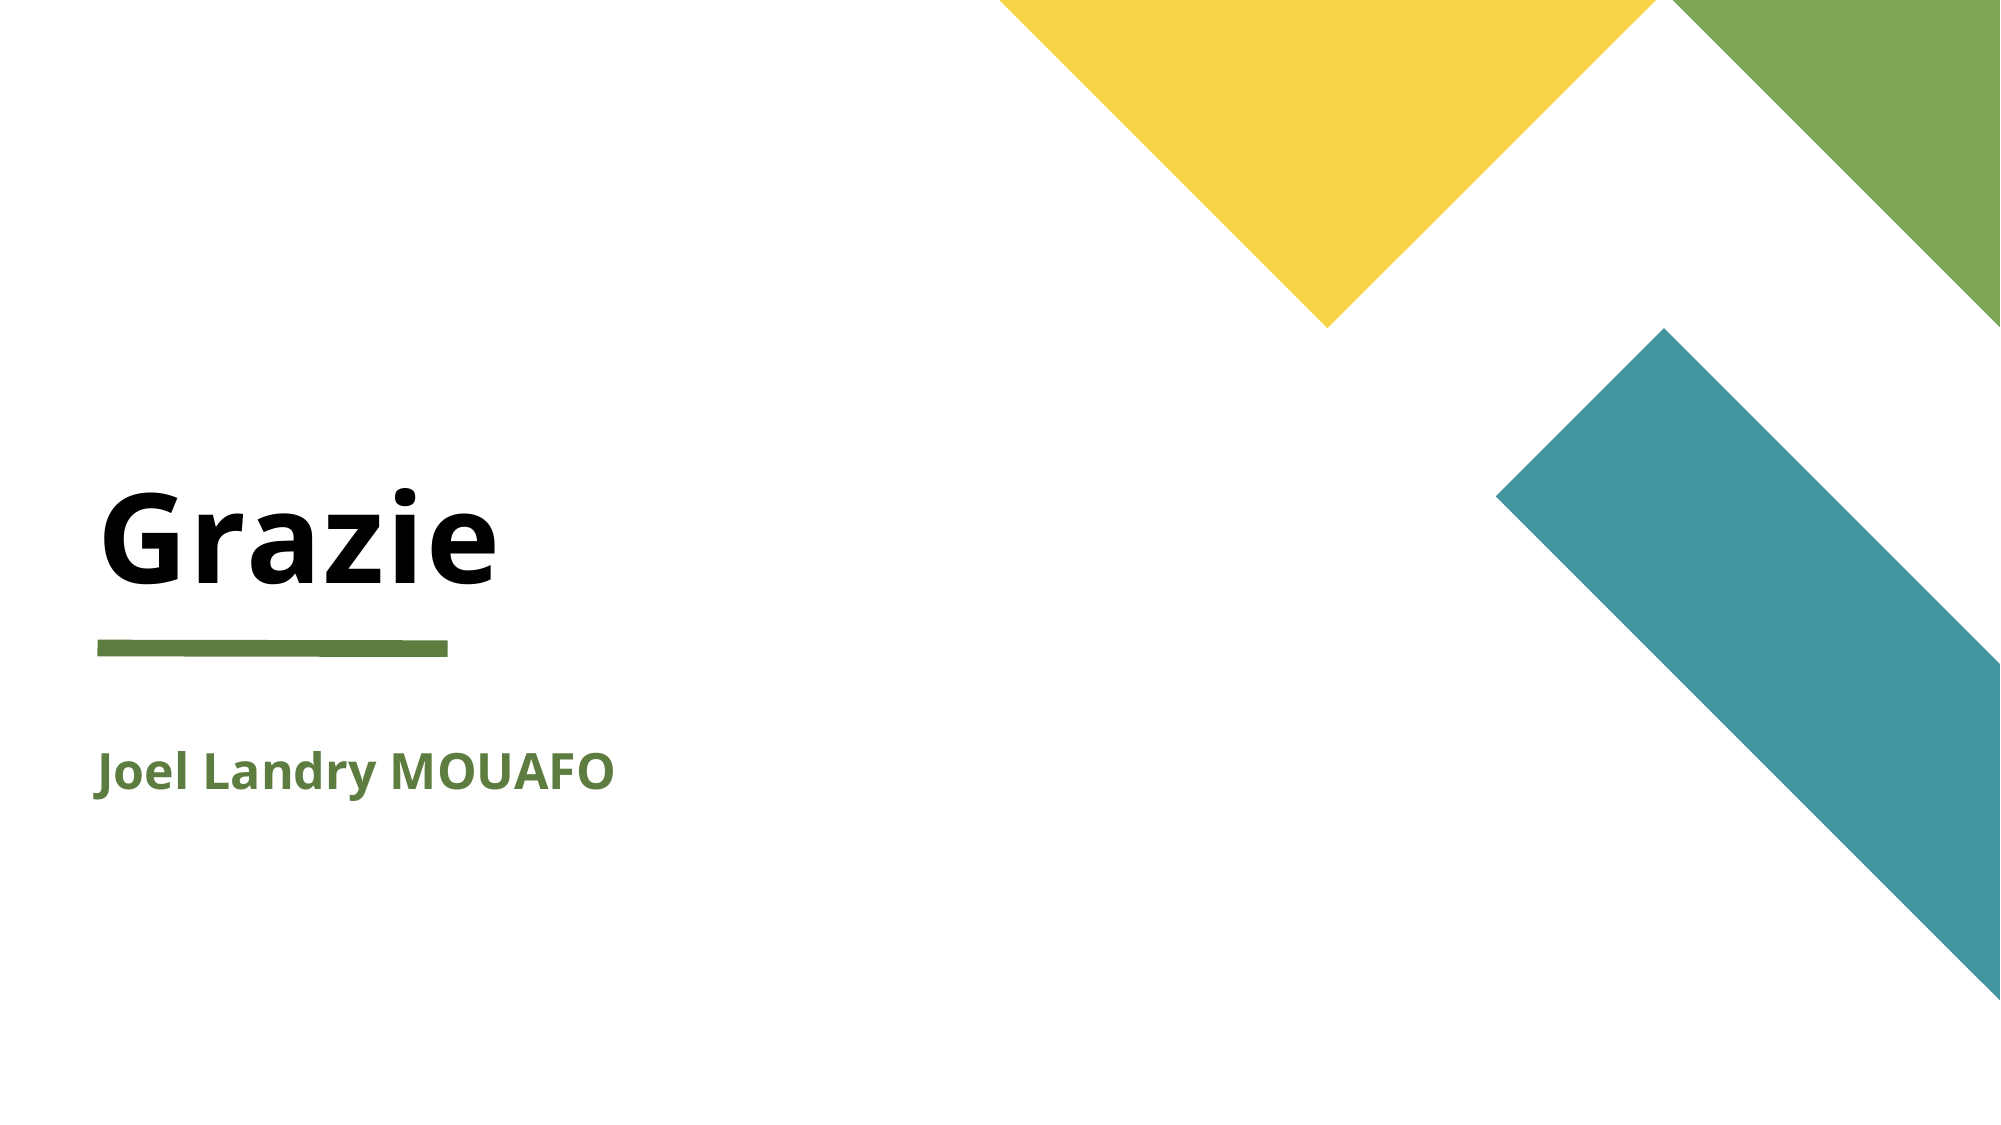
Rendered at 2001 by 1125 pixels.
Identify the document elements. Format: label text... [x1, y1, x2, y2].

list Joel Landry MOUAFO [97, 746, 998, 1017]
title Grazie [97, 67, 998, 608]
